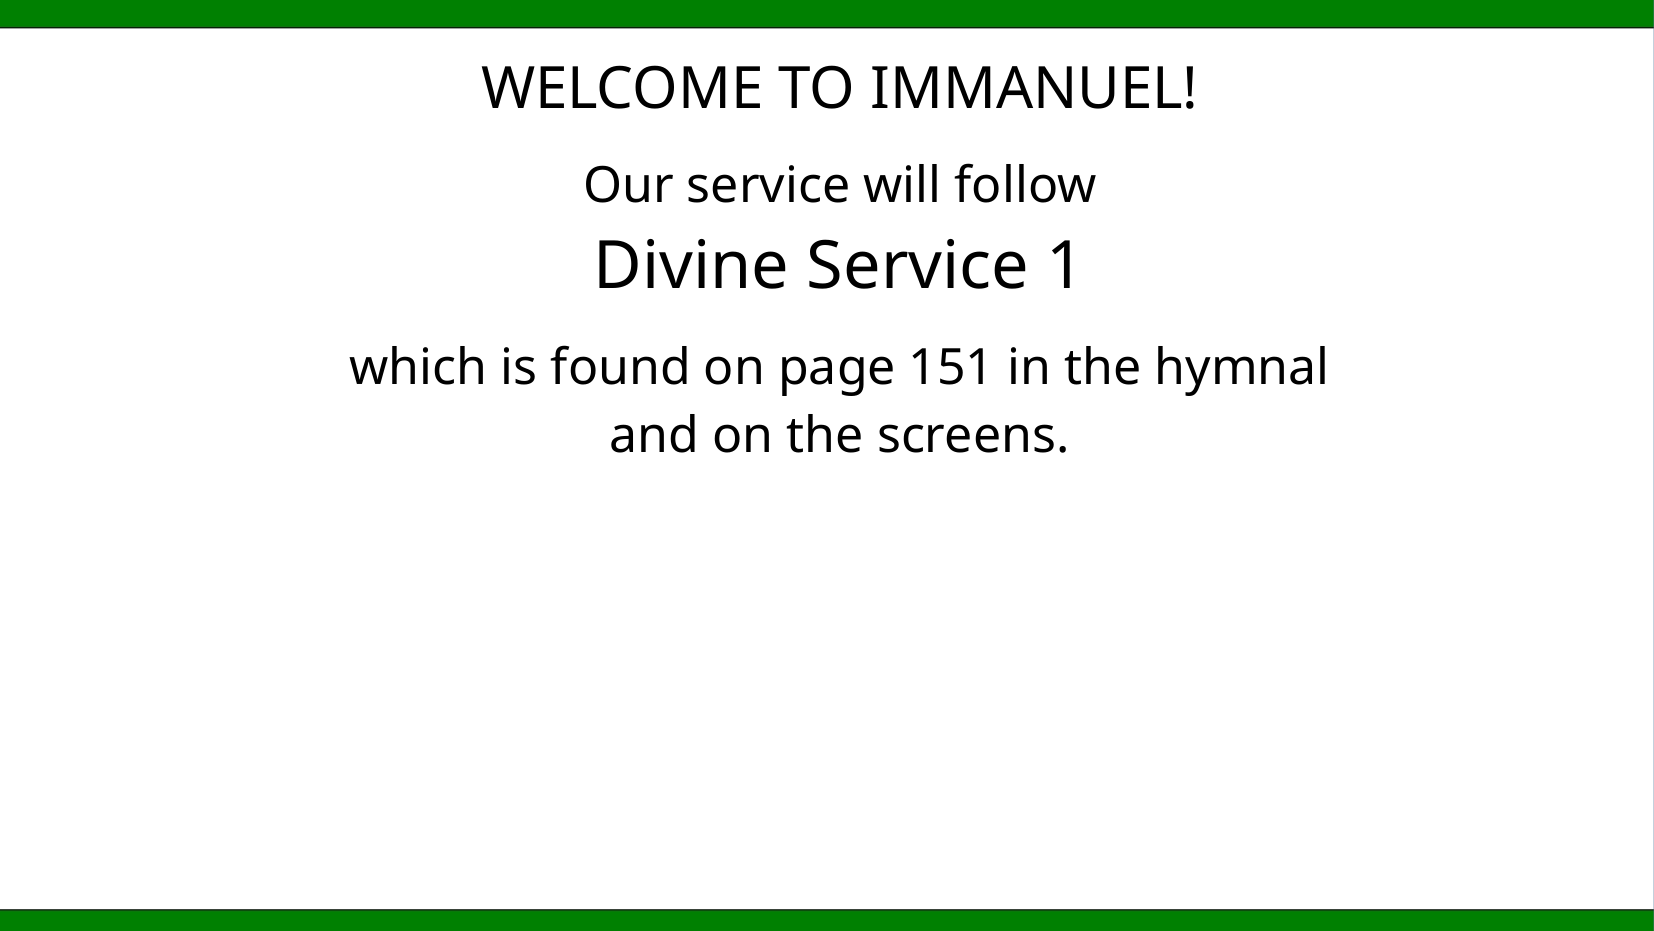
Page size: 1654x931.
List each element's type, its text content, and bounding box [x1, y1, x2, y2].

picture [0, 0, 1654, 931]
text_box WELCOME TO IMMANUEL! Our service will follow Divine Service 1 which is found on page 151 in the hymnal and on the screens. [165, 39, 1516, 465]
